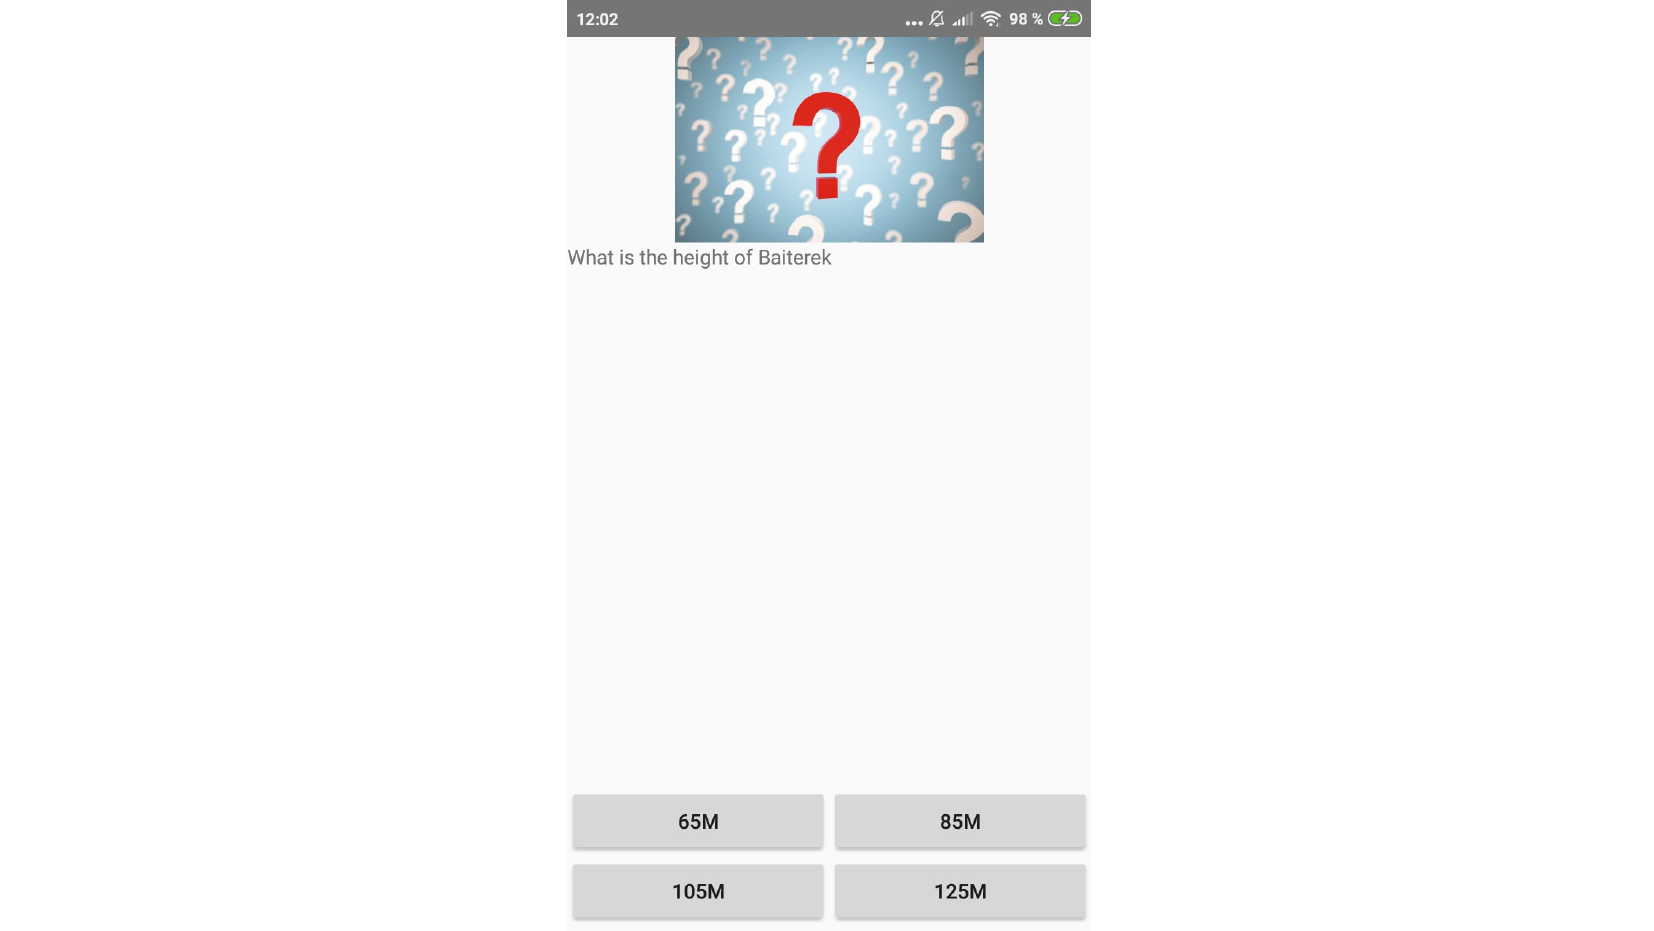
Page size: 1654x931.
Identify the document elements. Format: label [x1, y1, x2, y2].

picture [567, 0, 1091, 931]
